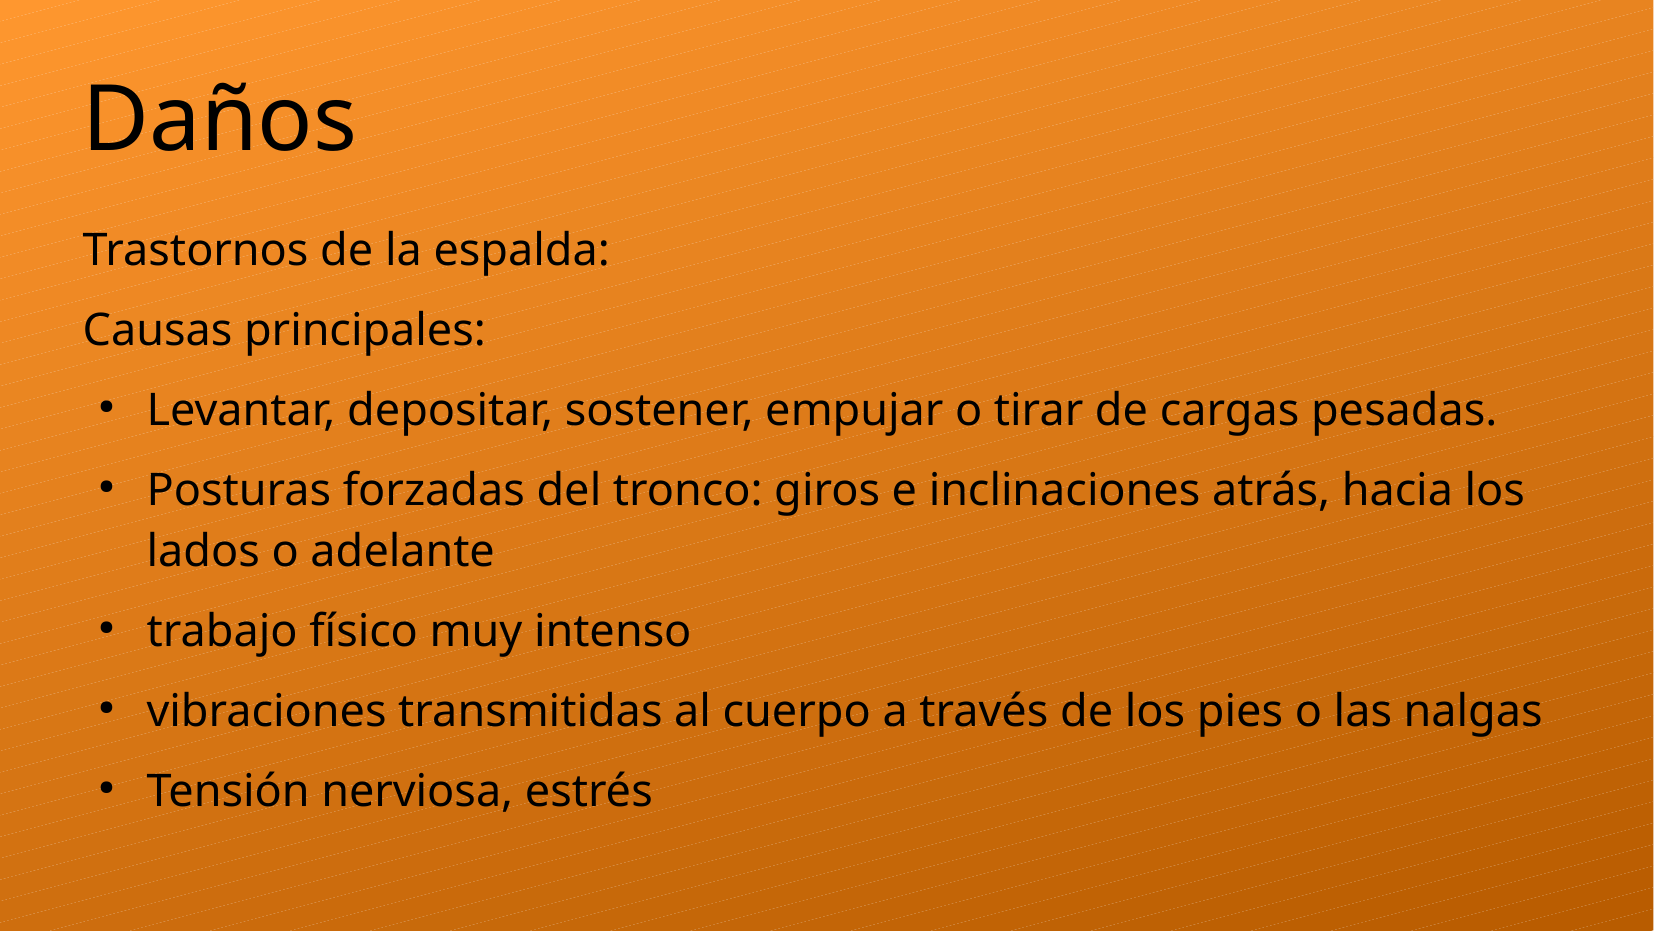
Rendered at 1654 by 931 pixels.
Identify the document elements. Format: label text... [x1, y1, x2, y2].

title Daños [82, 37, 1571, 193]
list Trastornos de la espalda: Causas principales: Levantar, depositar, sostener, empujar o tirar de cargas pesadas. Posturas forzadas del tronco: giros e inclinaciones atrás, hacia los lados o adelante trabajo físico muy intenso vibraciones transmitidas al cuerpo a través de los pies o las nalgas Tensión nerviosa, estrés [82, 217, 1571, 827]
